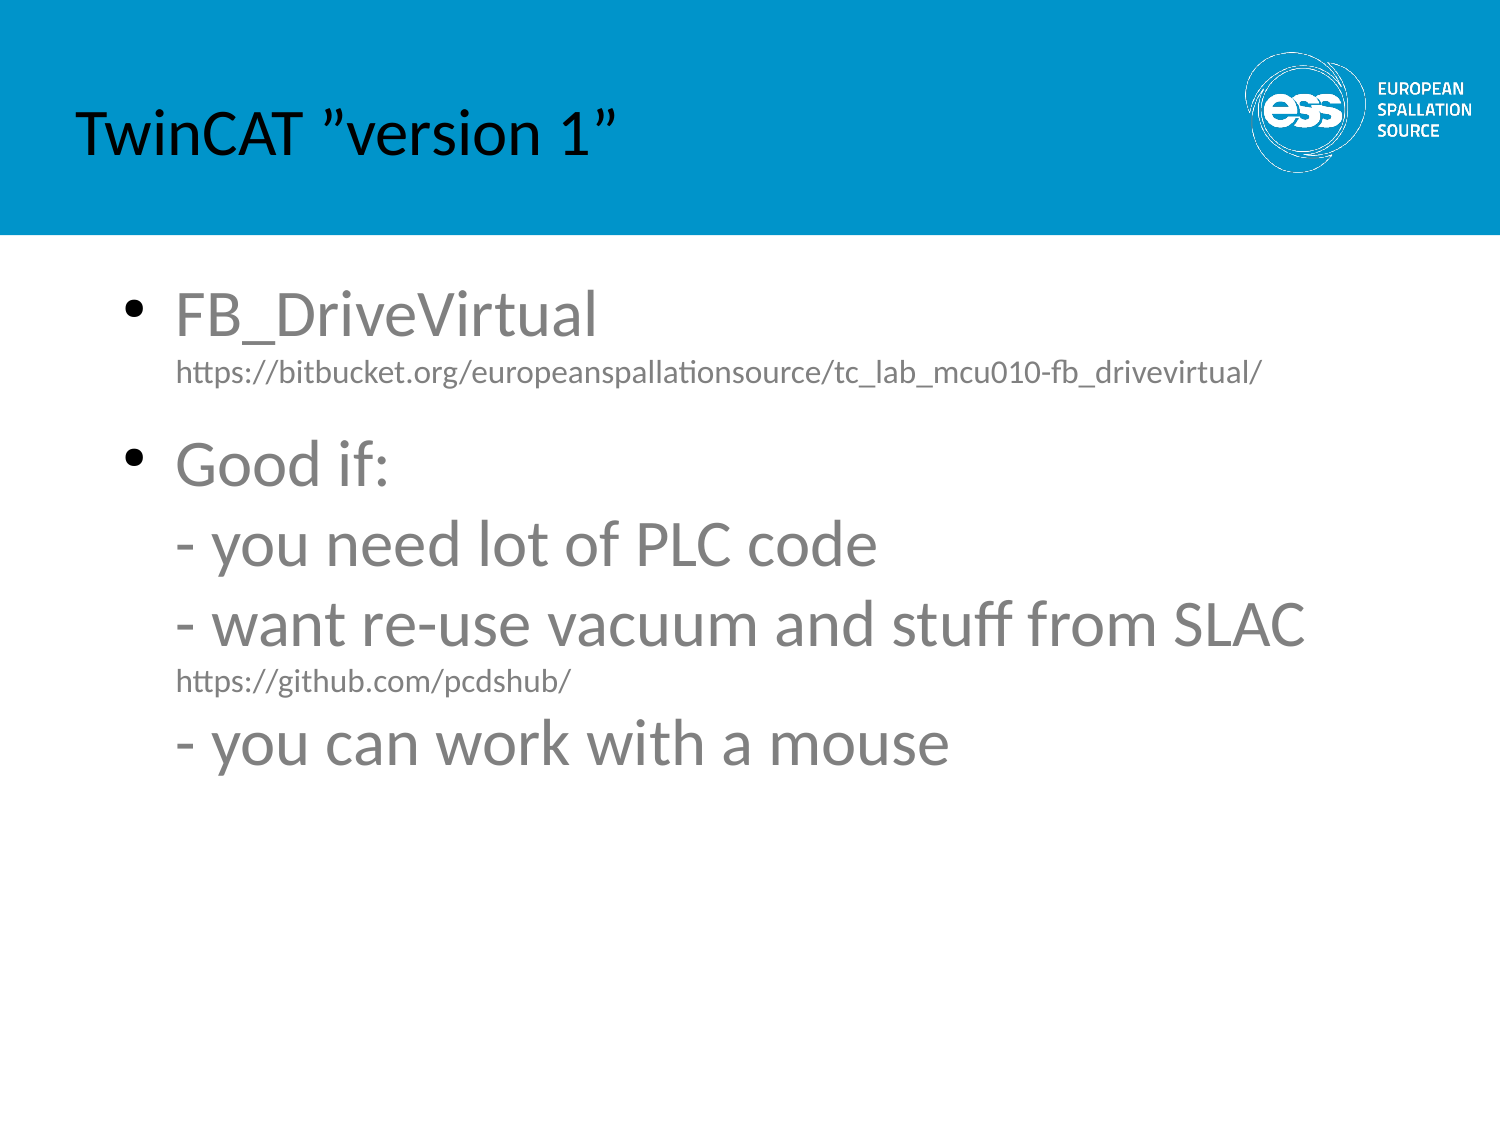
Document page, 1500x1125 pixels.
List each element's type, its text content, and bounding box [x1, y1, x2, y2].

picture [1454, 83, 1458, 94]
picture [1409, 104, 1415, 115]
picture [1422, 125, 1428, 134]
picture [1443, 86, 1450, 93]
picture [1379, 83, 1385, 94]
picture [1400, 83, 1407, 94]
list FB_DriveVirtual https://bitbucket.org/europeanspallationsource/tc_lab_mcu010-fb_drivevirtual/ Good if: - you need lot of PLC code - want re-use vacuum and stuff from SLAC https://github.com/pcdshub/ - you can work with a mouse [90, 262, 1441, 1005]
picture [1423, 83, 1430, 94]
picture [1436, 104, 1444, 115]
picture [1418, 104, 1423, 115]
picture [1432, 125, 1438, 136]
picture [1389, 104, 1393, 115]
picture [1264, 94, 1342, 127]
title TwinCAT ”version 1” [75, 45, 1247, 233]
picture [1398, 109, 1406, 115]
